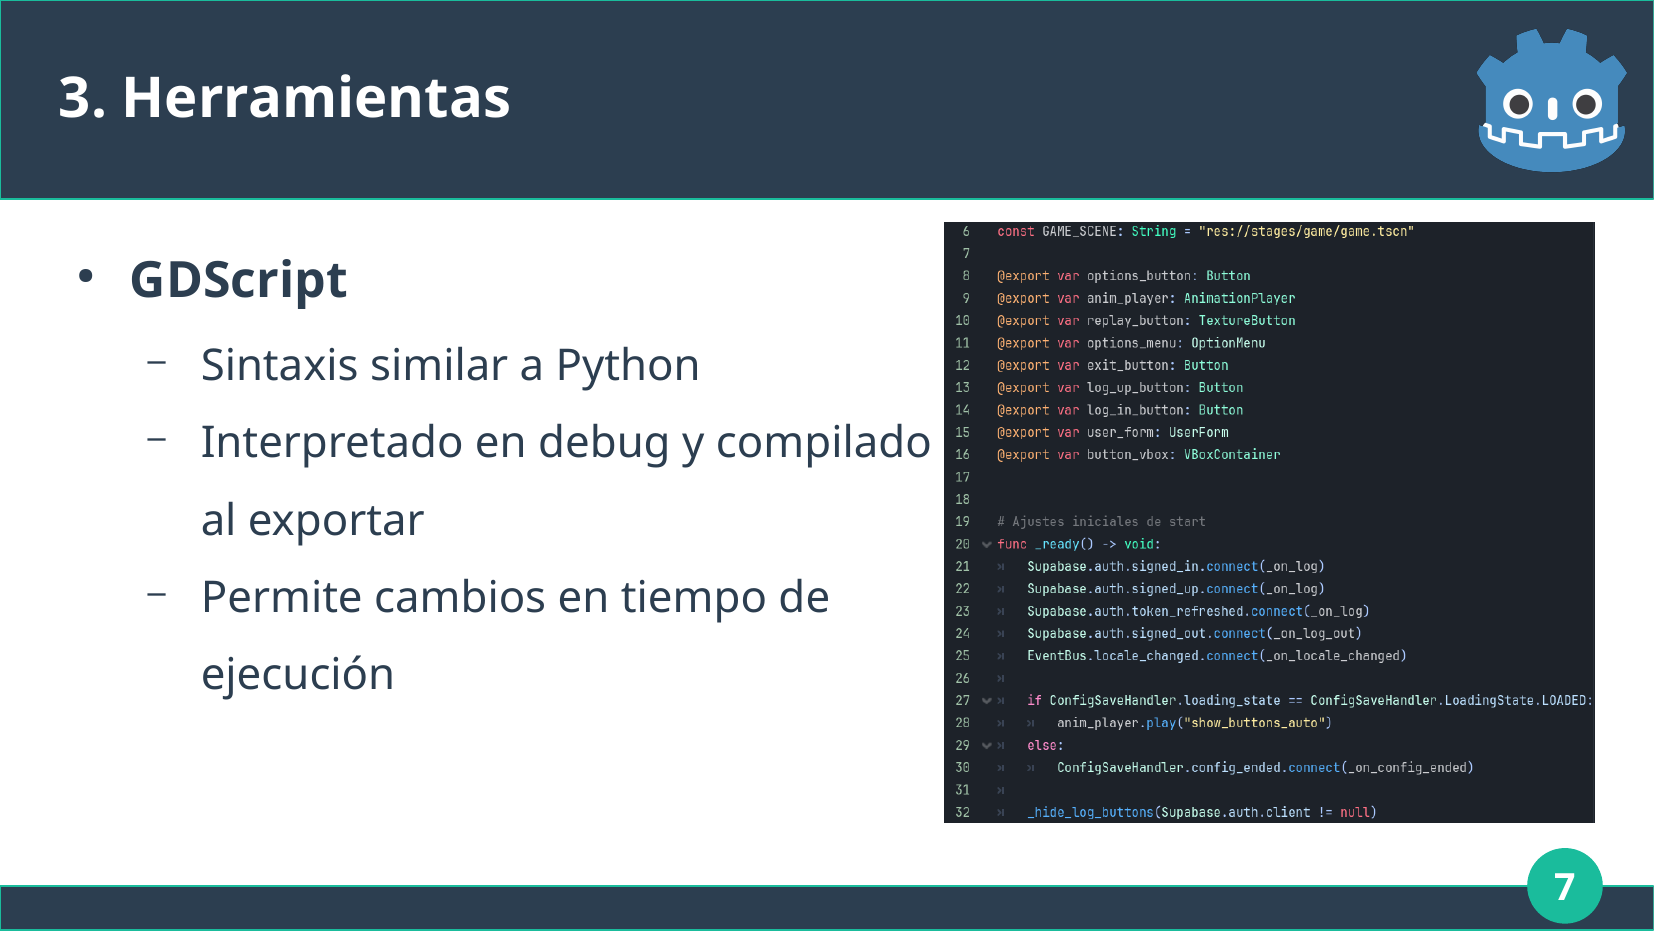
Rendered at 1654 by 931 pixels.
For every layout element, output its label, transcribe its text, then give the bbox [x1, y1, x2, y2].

title 3. Herramientas [59, 37, 1472, 156]
list GDScript Sintaxis similar a Python Interpretado en debug y compilado al exportar Permite cambios en tiempo de ejecución [59, 243, 1595, 864]
picture [944, 222, 1595, 823]
picture [1472, 23, 1630, 178]
